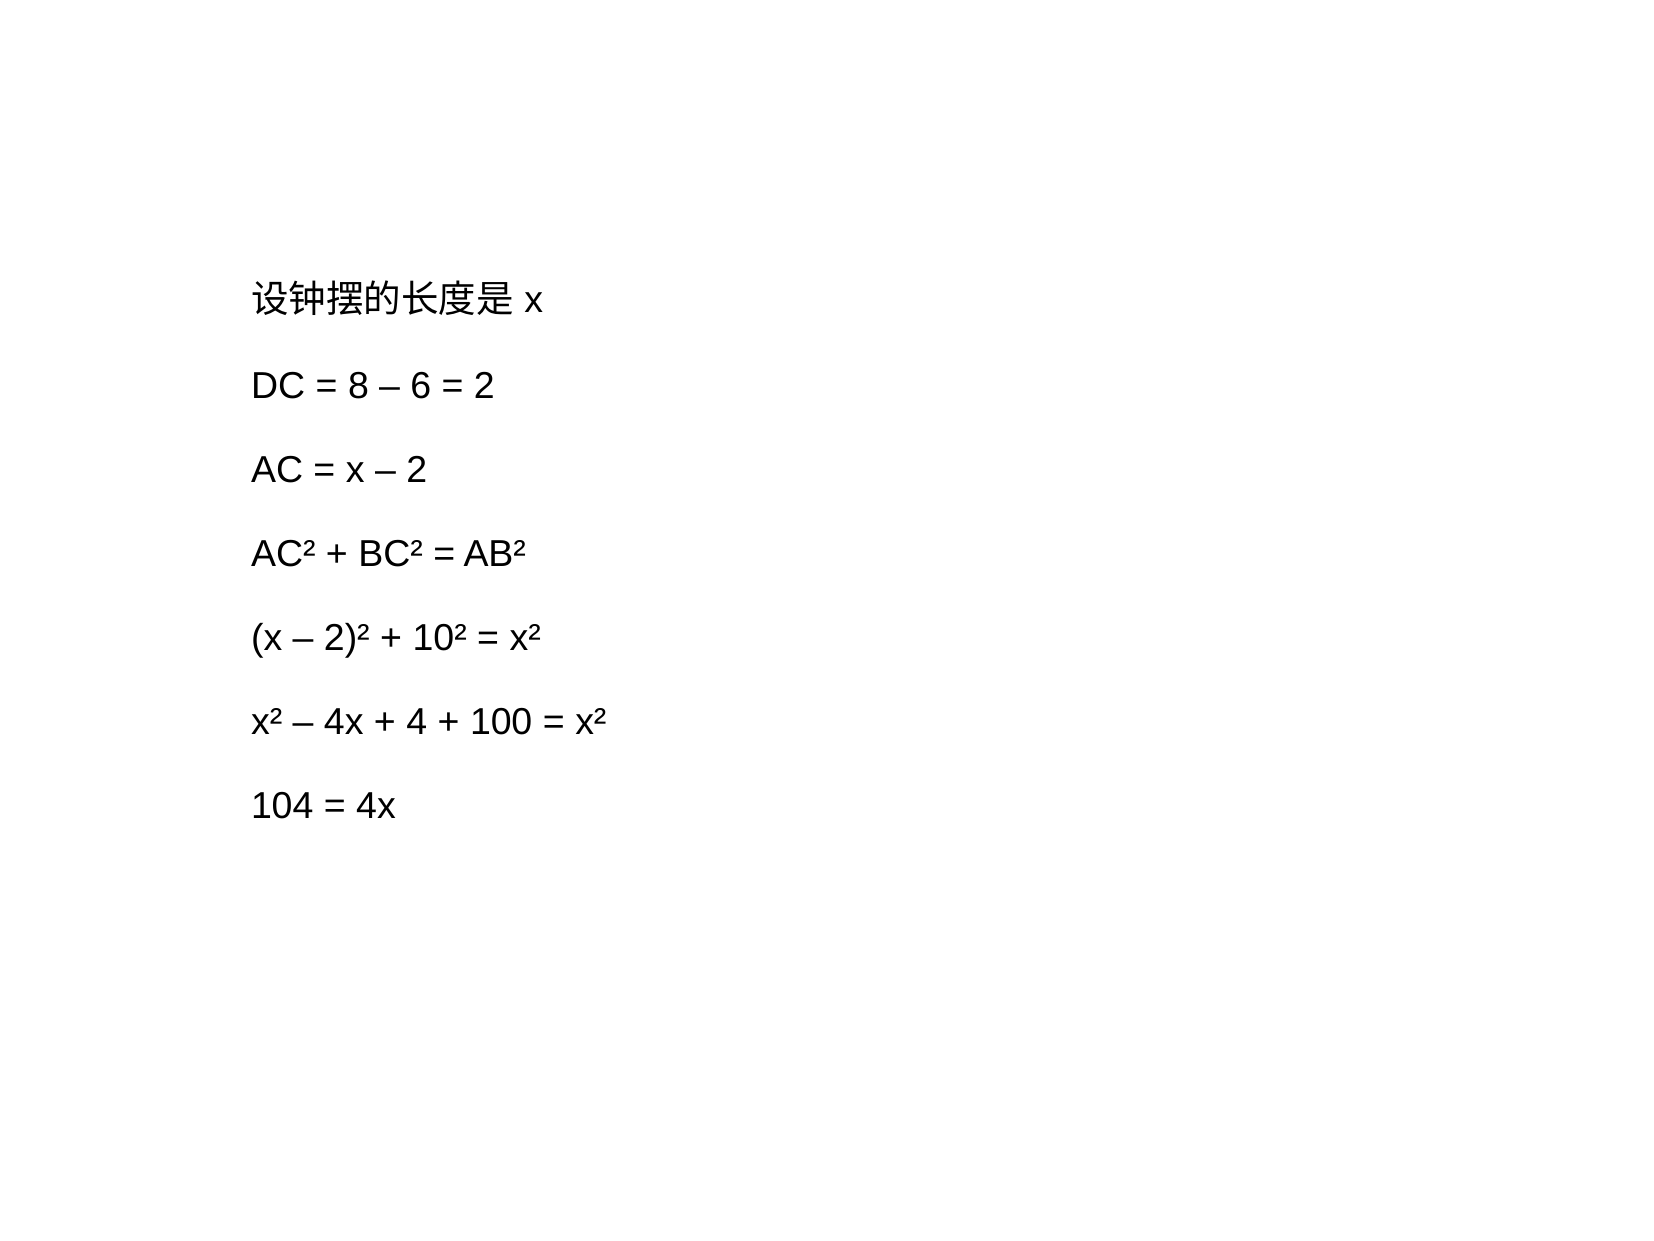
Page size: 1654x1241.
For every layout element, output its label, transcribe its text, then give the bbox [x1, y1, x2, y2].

text_box 设钟摆的长度是x DC = 8 – 6 = 2 AC = x – 2 AC² + BC² = AB² (x – 2)² + 10² = x² x² – 4x + 4 + 100 = x² 104 = 4x [236, 177, 1418, 991]
